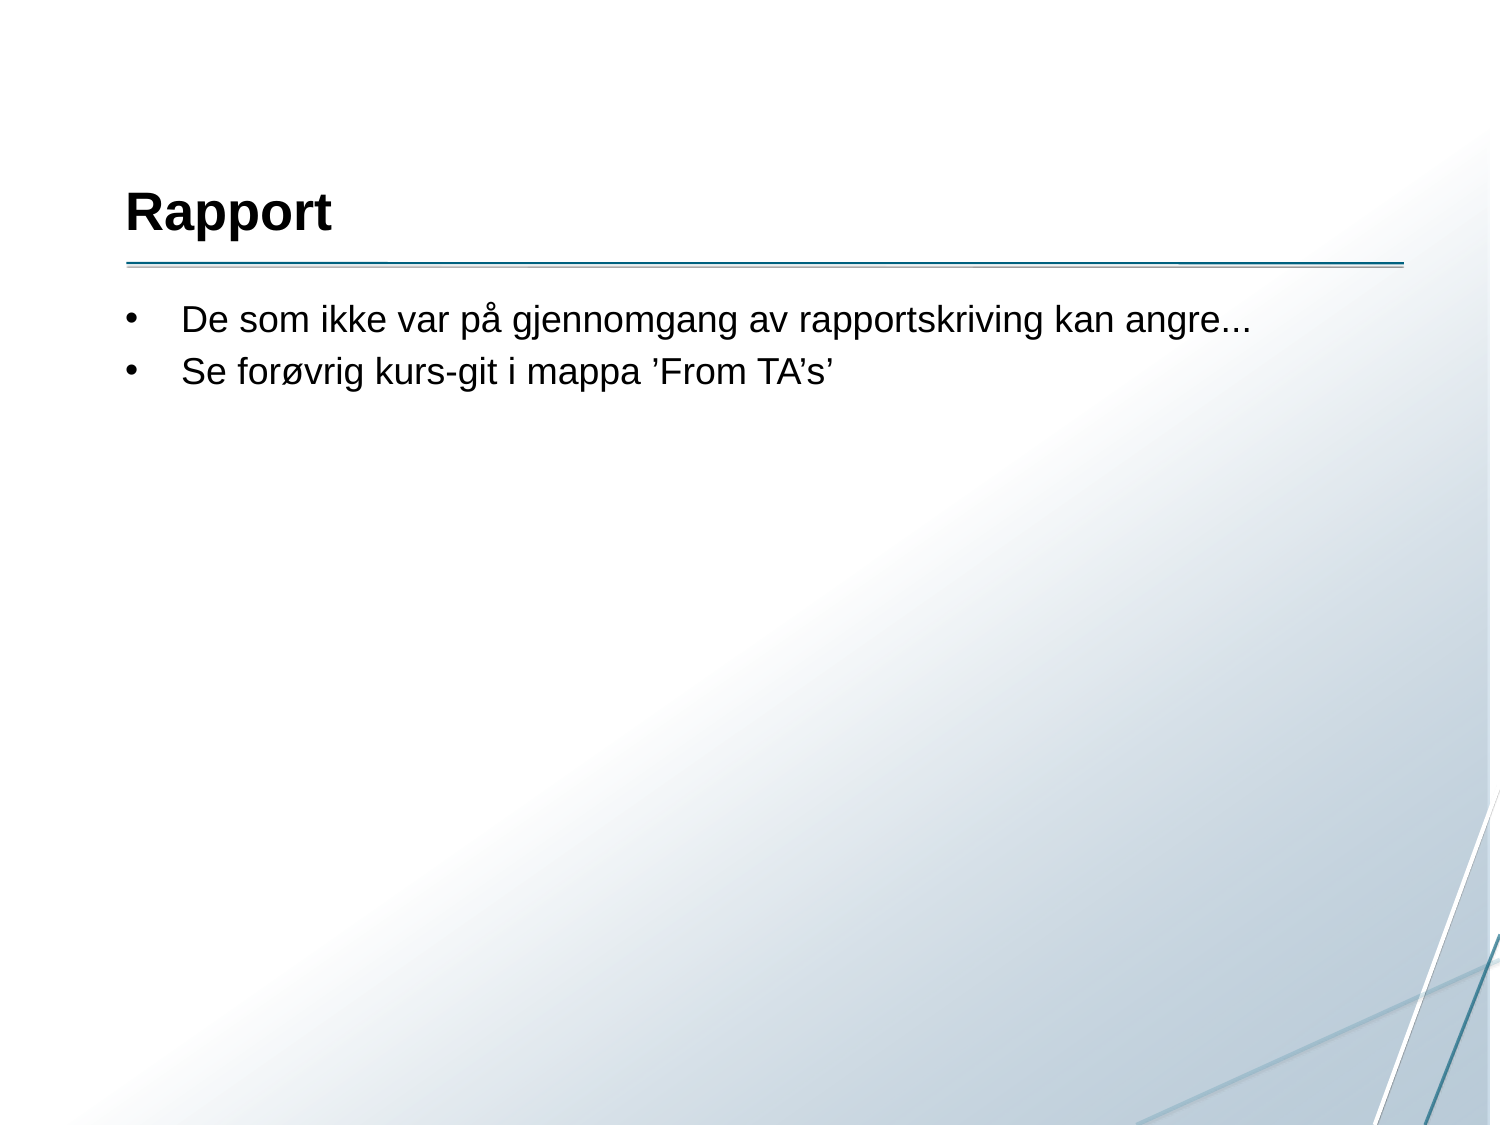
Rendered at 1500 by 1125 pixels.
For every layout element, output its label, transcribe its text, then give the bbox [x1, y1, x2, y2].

list De som ikke var på gjennomgang av rapportskriving kan angre... Se forøvrig kurs-git i mappa ’From TA’s’ [109, 287, 1404, 1005]
title Rapport [109, 49, 1403, 249]
